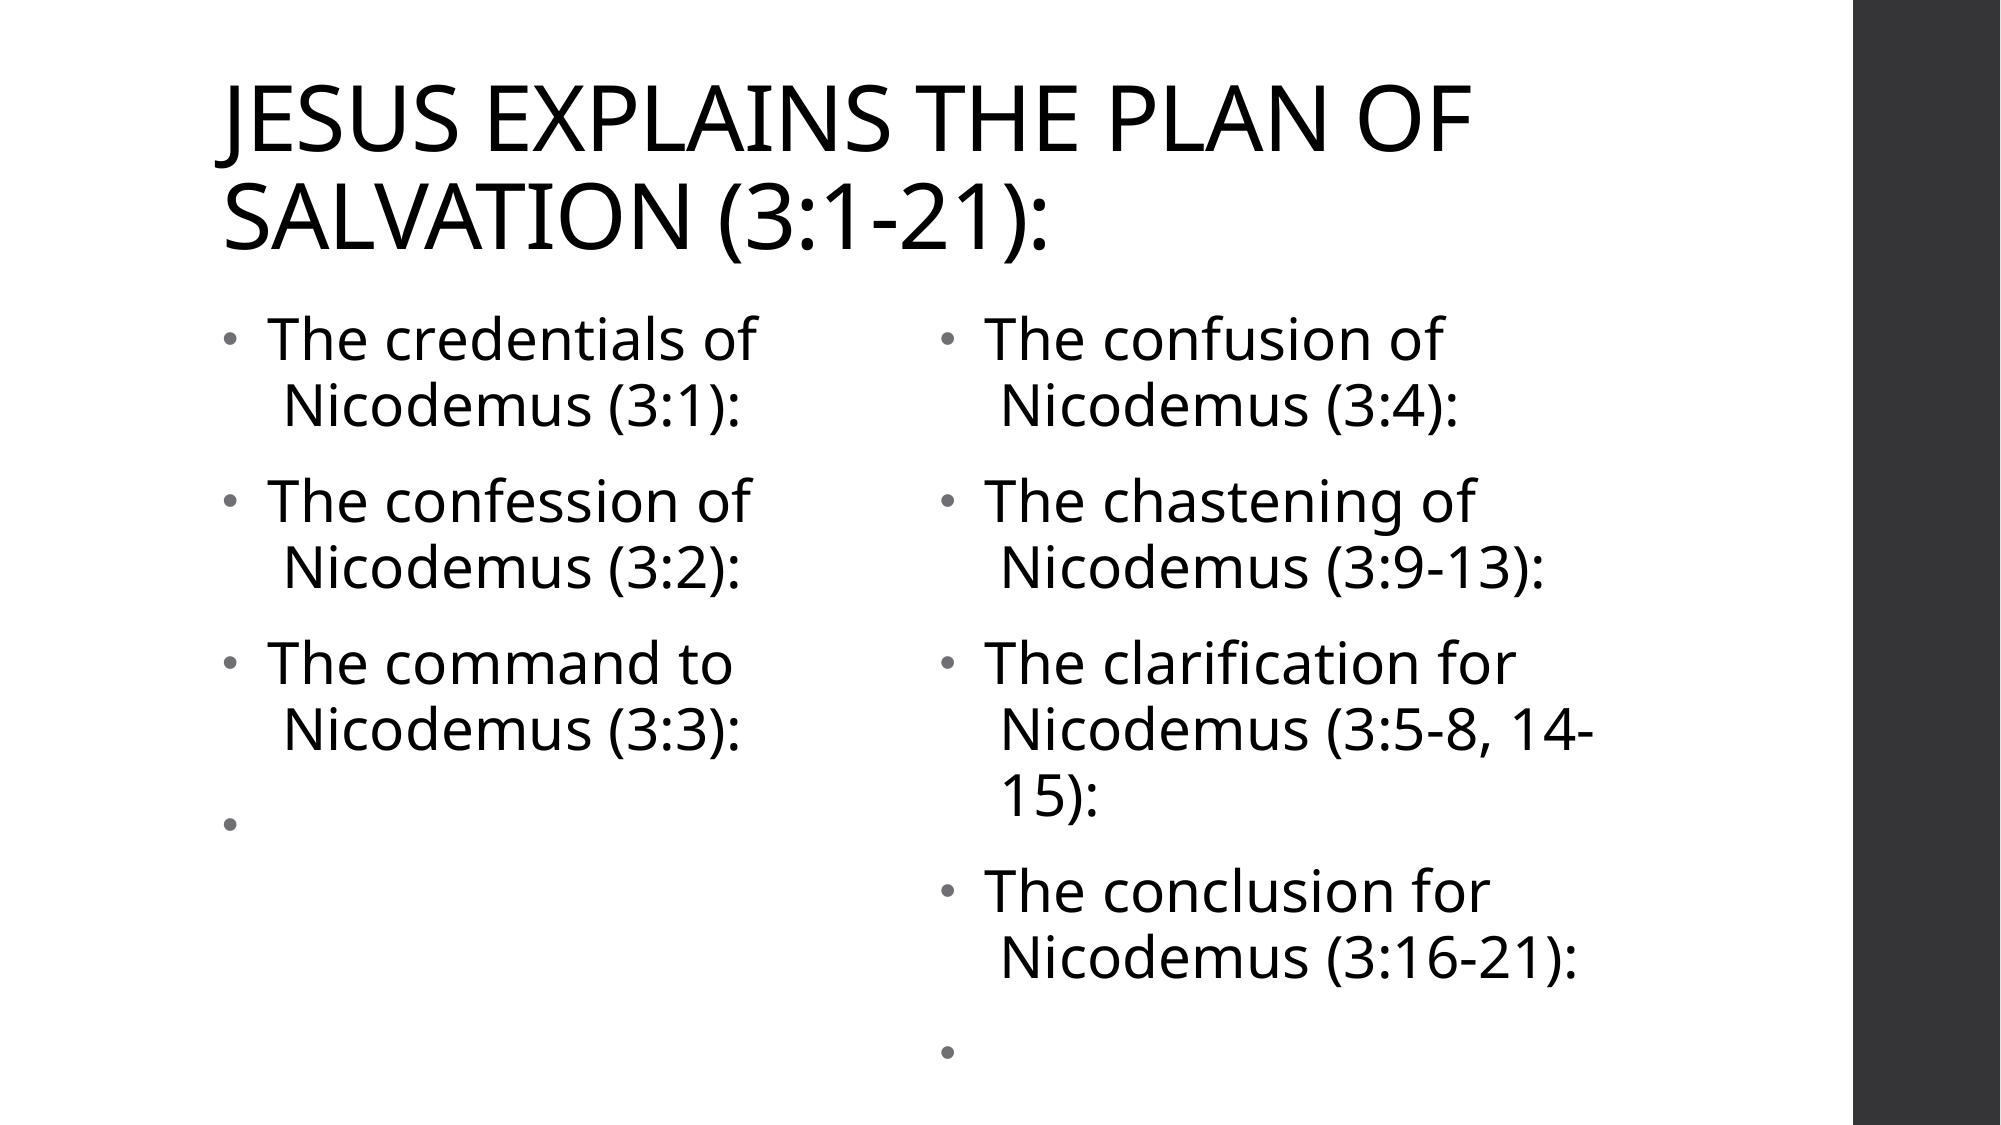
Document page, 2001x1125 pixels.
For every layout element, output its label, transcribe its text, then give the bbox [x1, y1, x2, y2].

list The credentials of Nicodemus (3:1): The confession of Nicodemus (3:2): The command to Nicodemus (3:3): [207, 299, 900, 1014]
list The confusion of Nicodemus (3:4): The chastening of Nicodemus (3:9-13): The clarification for Nicodemus (3:5-8, 14-15): The conclusion for Nicodemus (3:16-21): [924, 299, 1617, 1014]
title JESUS EXPLAINS THE PLAN OF SALVATION (3:1-21): [206, 60, 1797, 278]
